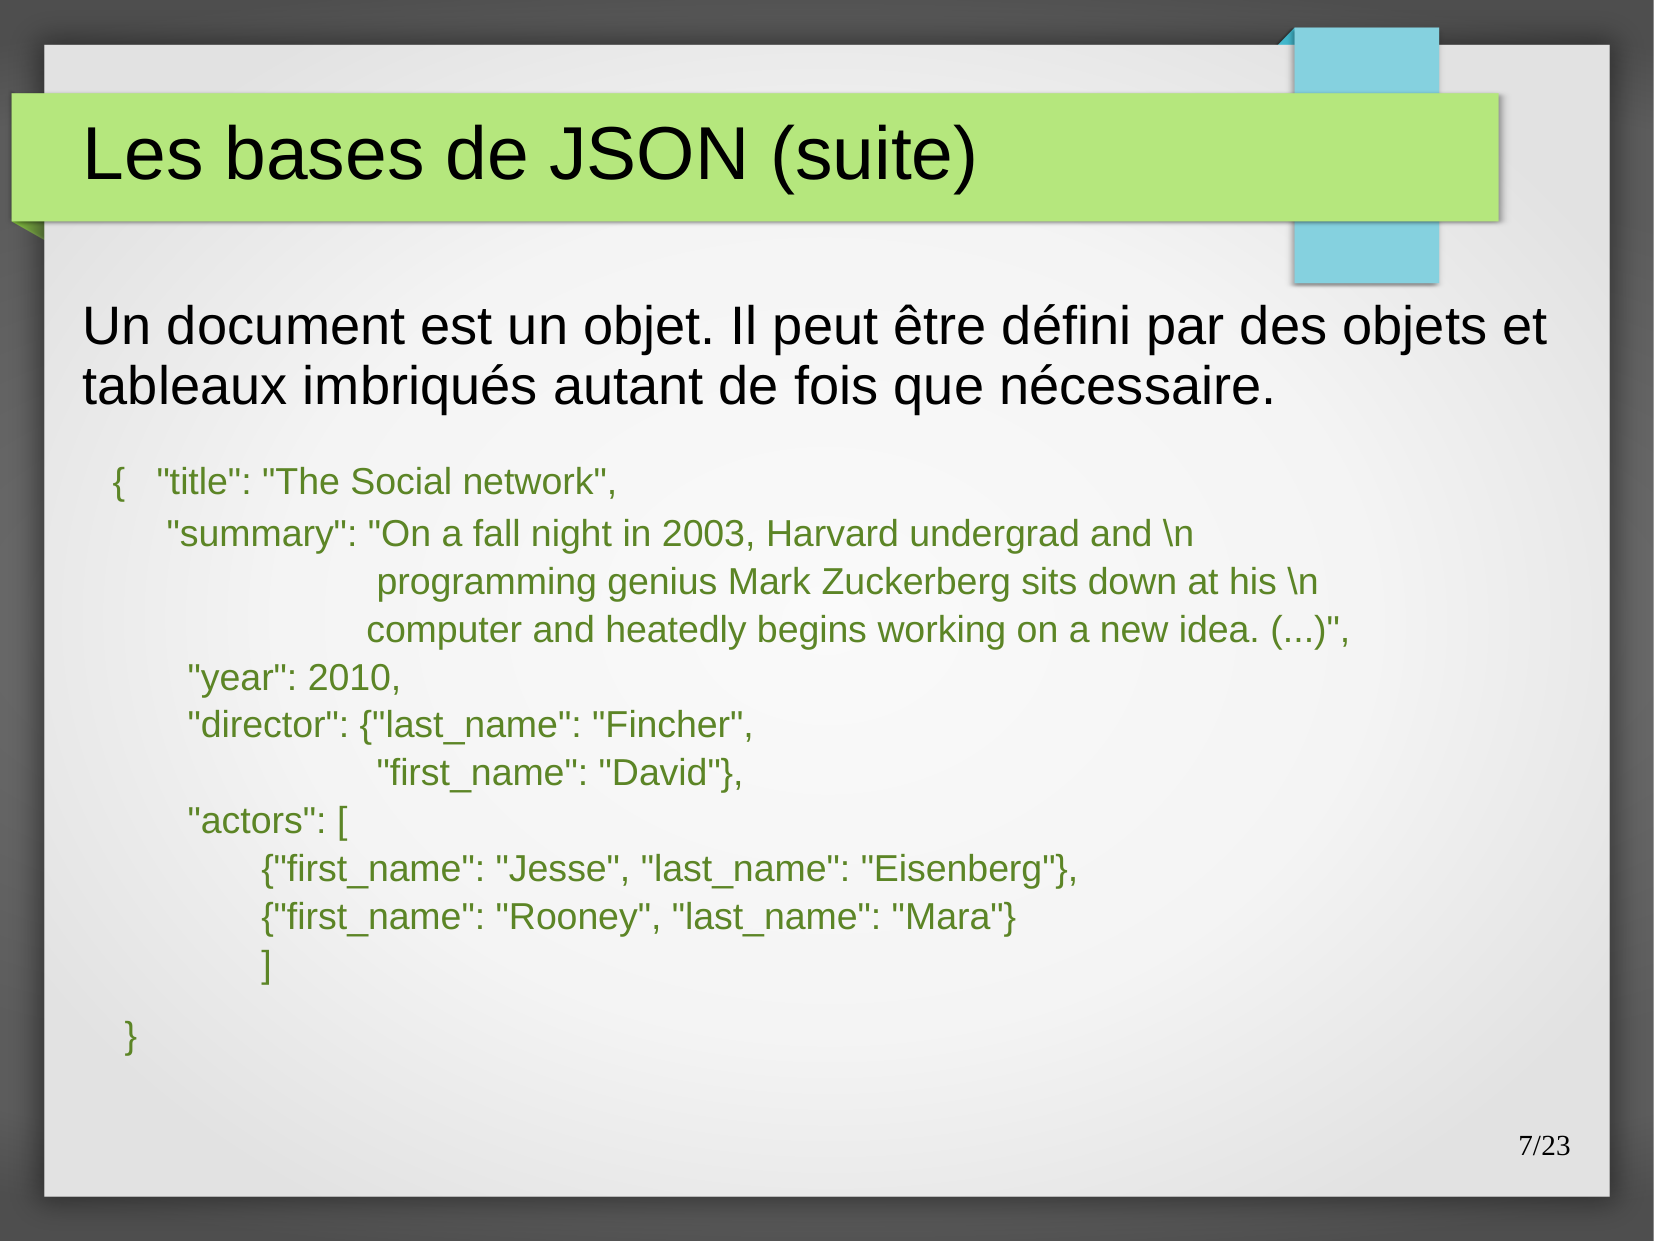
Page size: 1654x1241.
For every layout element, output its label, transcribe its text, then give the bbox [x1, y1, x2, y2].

list Un document est un objet. Il peut être défini par des objets et tableaux imbriqués autant de fois que nécessaire. { "title": "The Social network", "summary": "On a fall night in 2003, Harvard undergrad and \n programming genius Mark Zuckerberg sits down at his \n computer and heatedly begins working on a new idea. (...)", "year": 2010, "director": {"last_name": "Fincher", "first_name": "David"}, "actors": [ {"first_name": "Jesse", "last_name": "Eisenberg"}, {"first_name": "Rooney", "last_name": "Mara"} ] } [82, 295, 1571, 1182]
picture [0, 0, 1654, 1241]
title Les bases de JSON (suite) [82, 94, 1264, 213]
